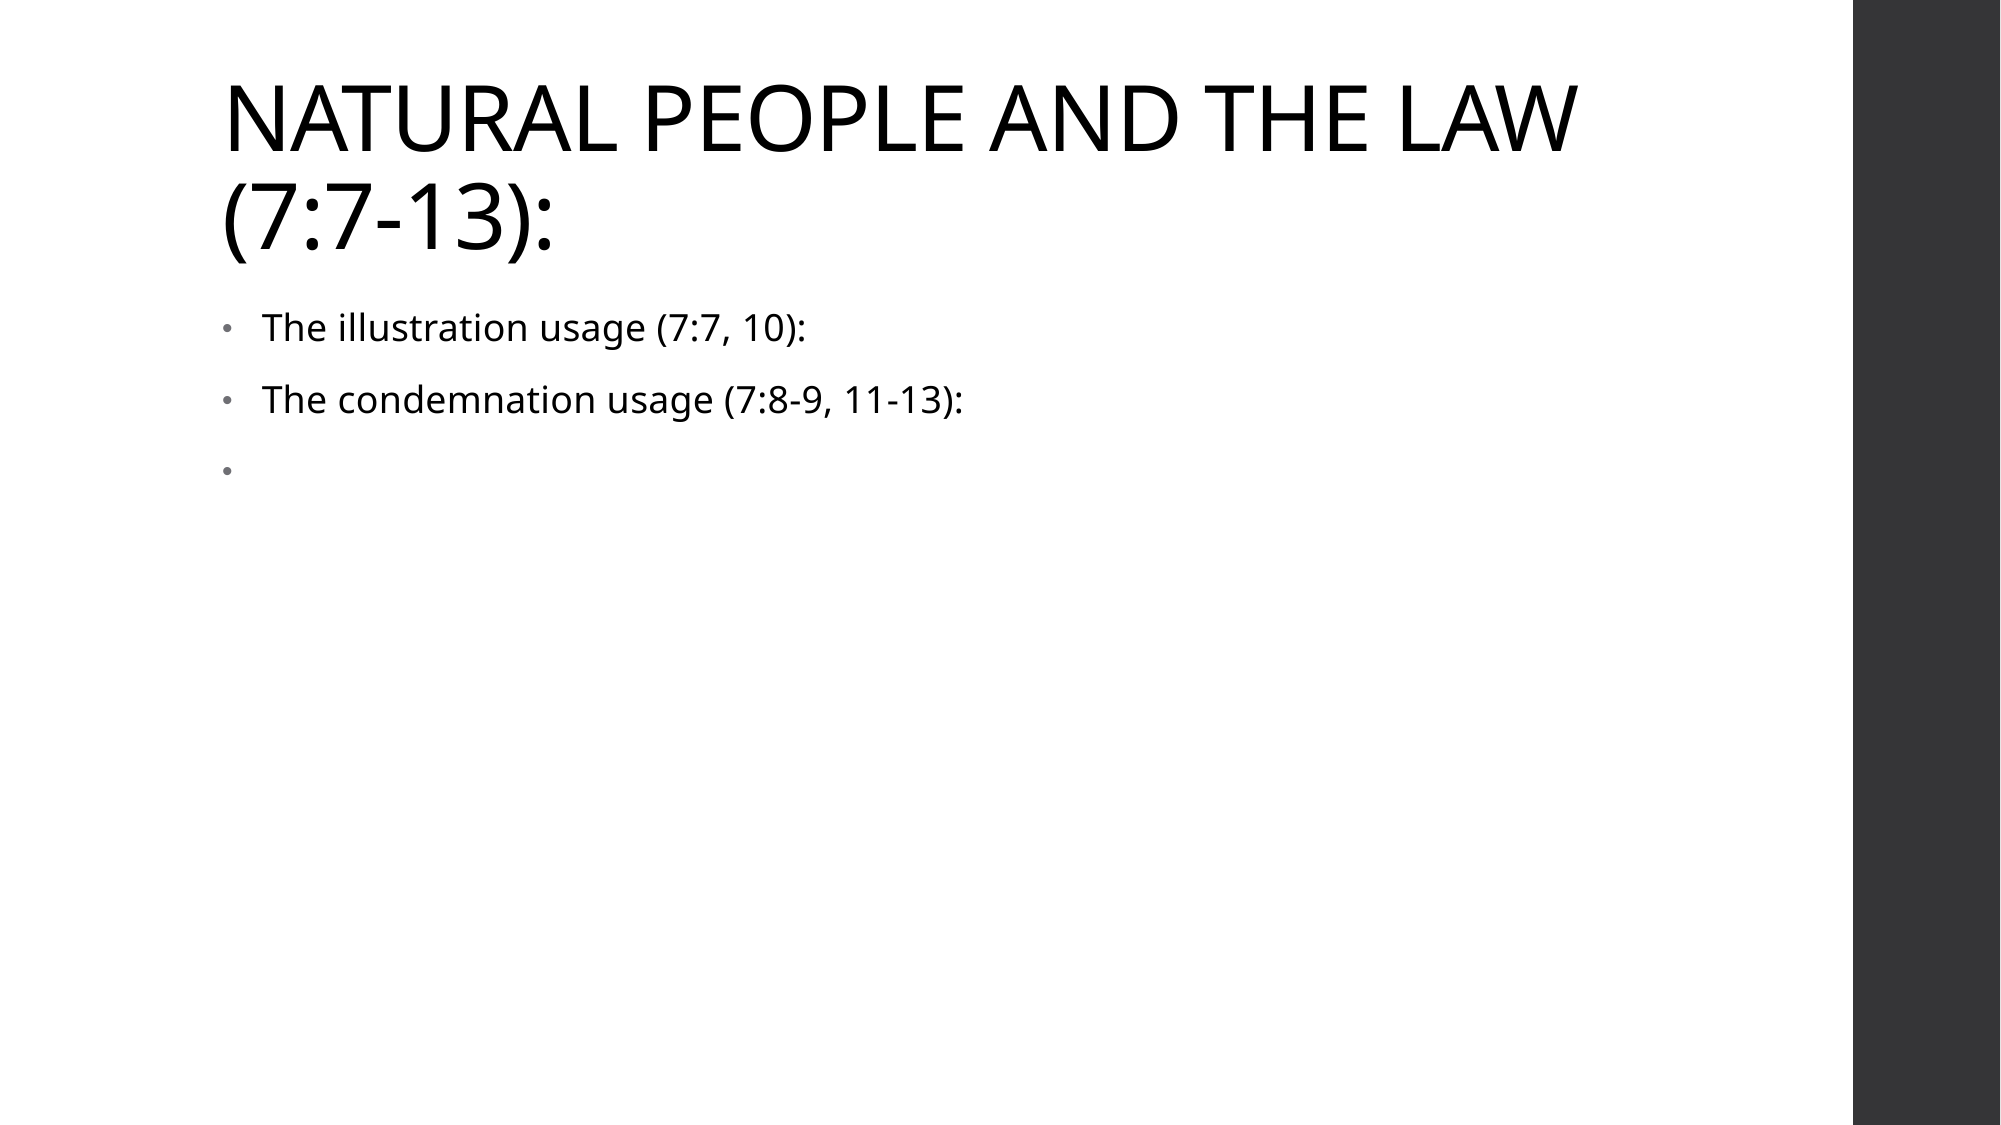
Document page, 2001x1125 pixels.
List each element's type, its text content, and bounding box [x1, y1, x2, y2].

list The illustration usage (7:7, 10): The condemnation usage (7:8-9, 11-13): [206, 299, 1617, 1014]
title NATURAL PEOPLE AND THE LAW (7:7-13): [206, 60, 1797, 278]
